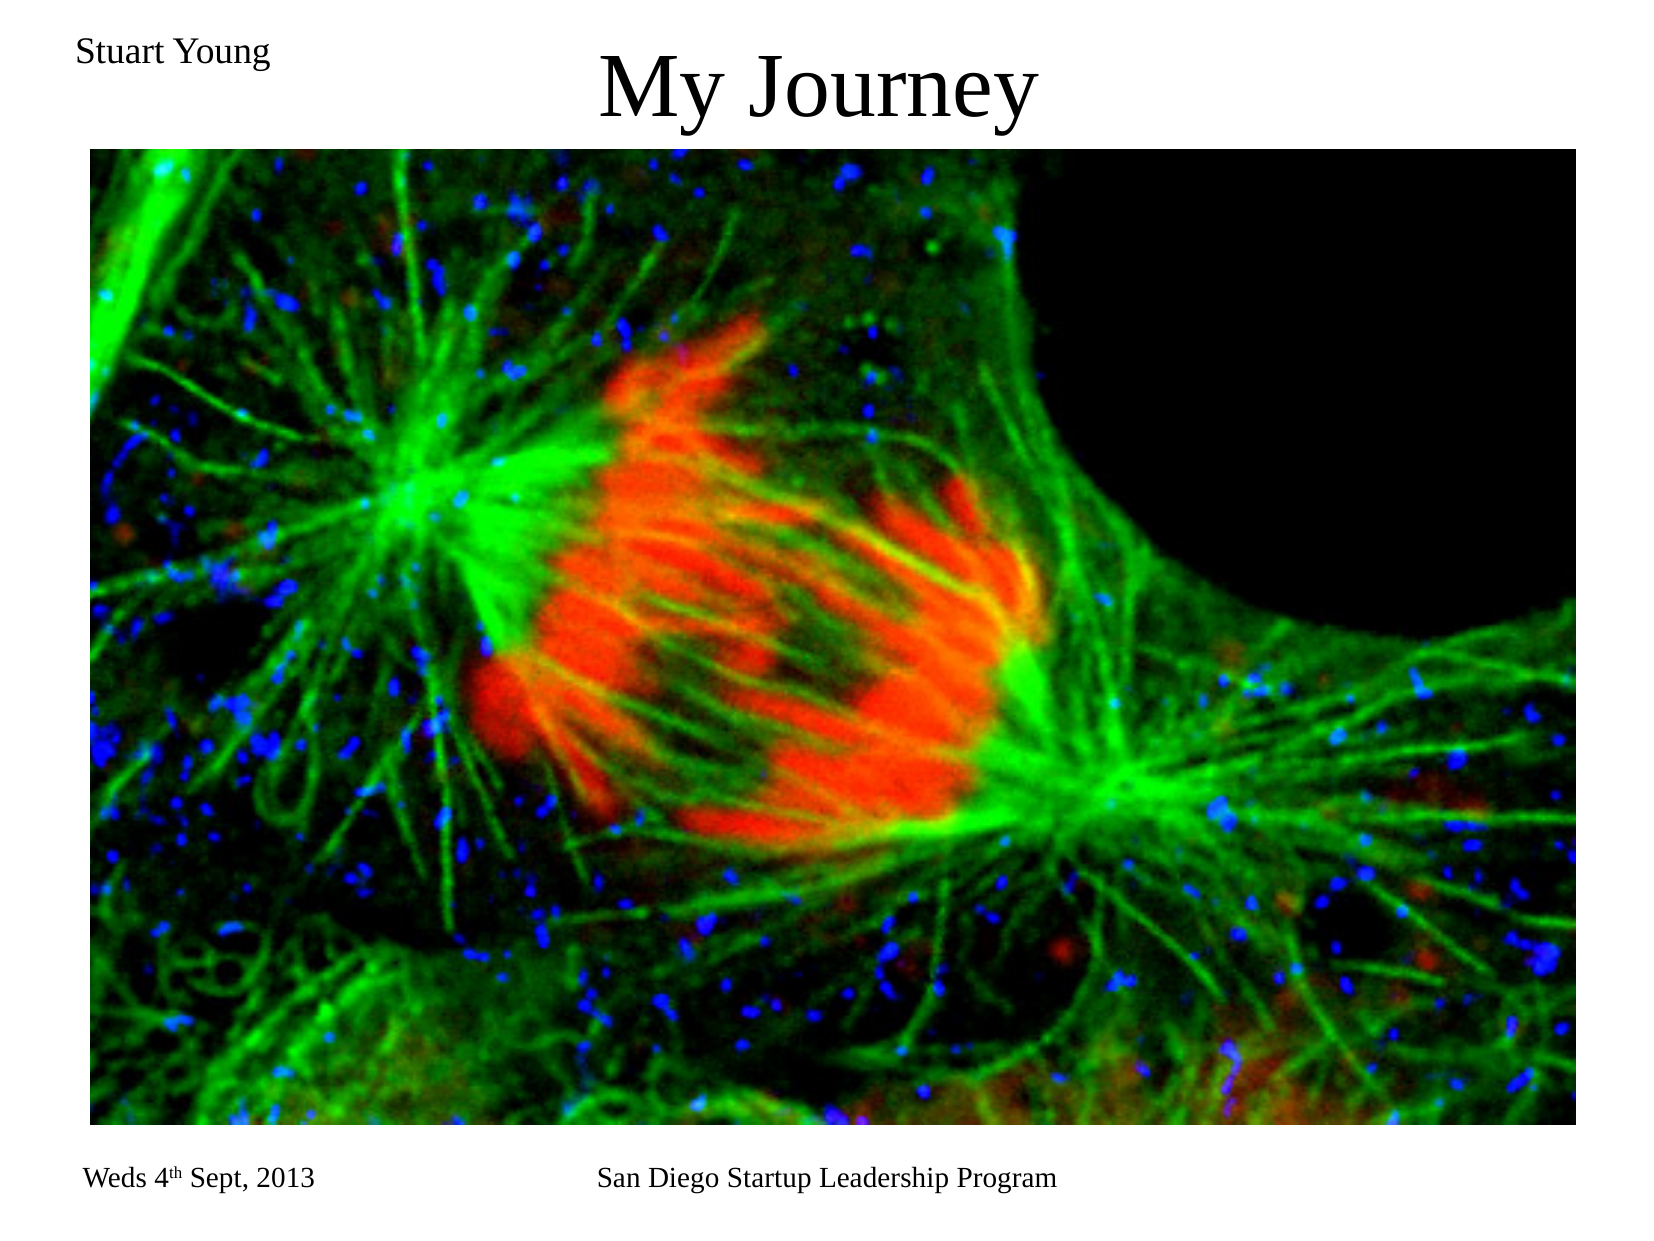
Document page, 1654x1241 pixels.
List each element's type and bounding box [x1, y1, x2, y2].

picture [90, 149, 1576, 1126]
